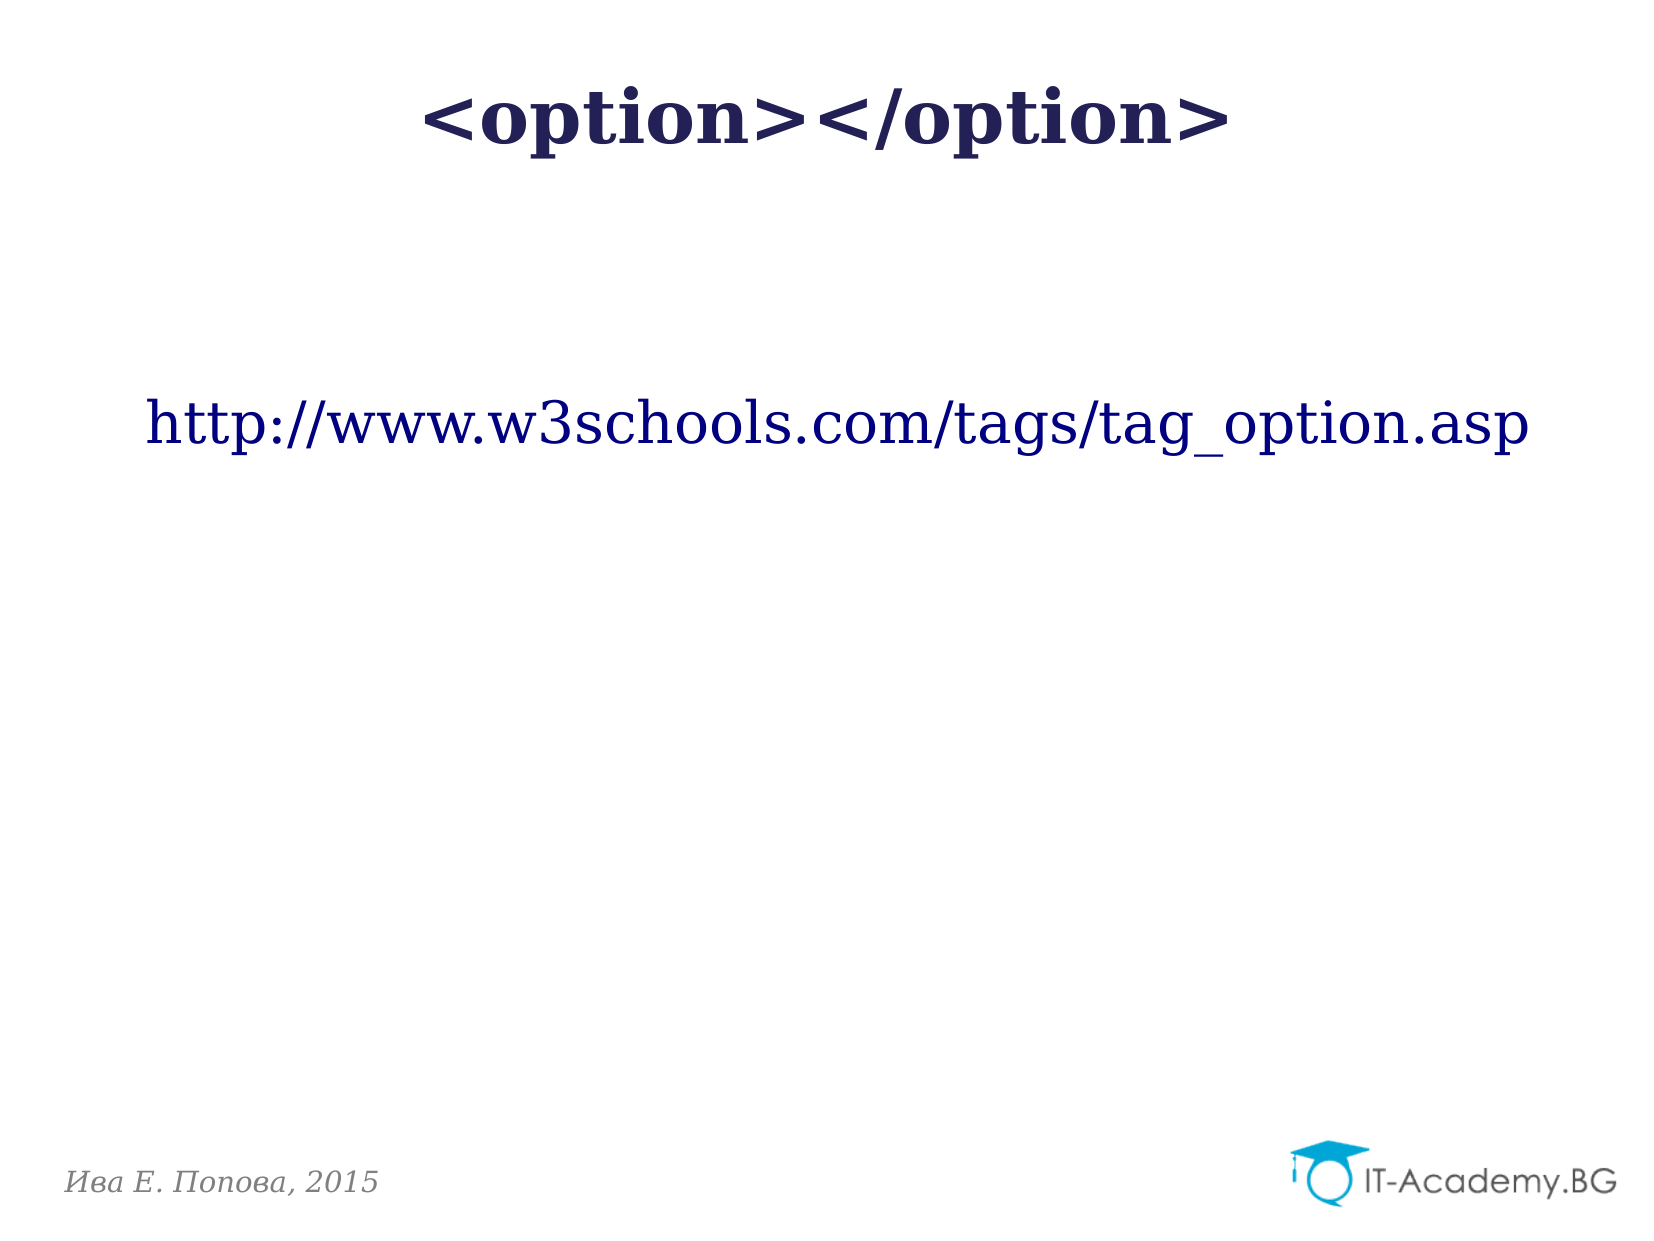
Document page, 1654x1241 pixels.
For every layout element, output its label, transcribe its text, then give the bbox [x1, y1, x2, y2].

list http://www.w3schools.com/tags/tag_option.asp [75, 390, 1546, 556]
title <option></option> [82, 55, 1571, 181]
picture [1289, 1139, 1618, 1215]
